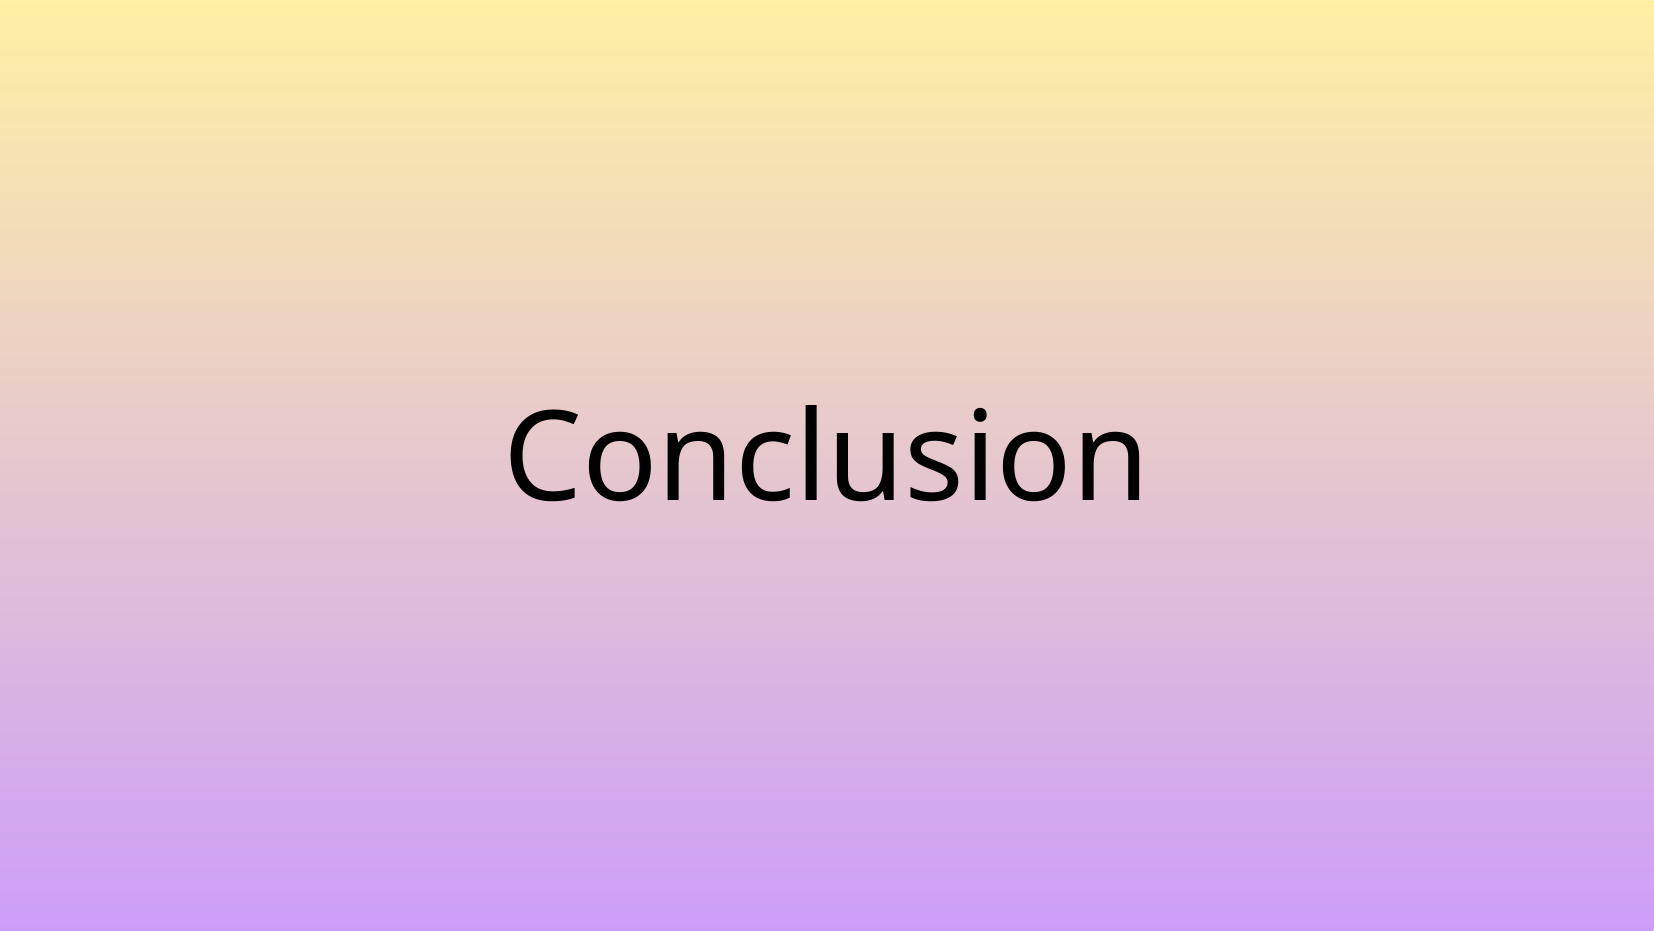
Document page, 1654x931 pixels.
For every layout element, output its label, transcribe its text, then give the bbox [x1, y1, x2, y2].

title Conclusion [82, 373, 1571, 529]
